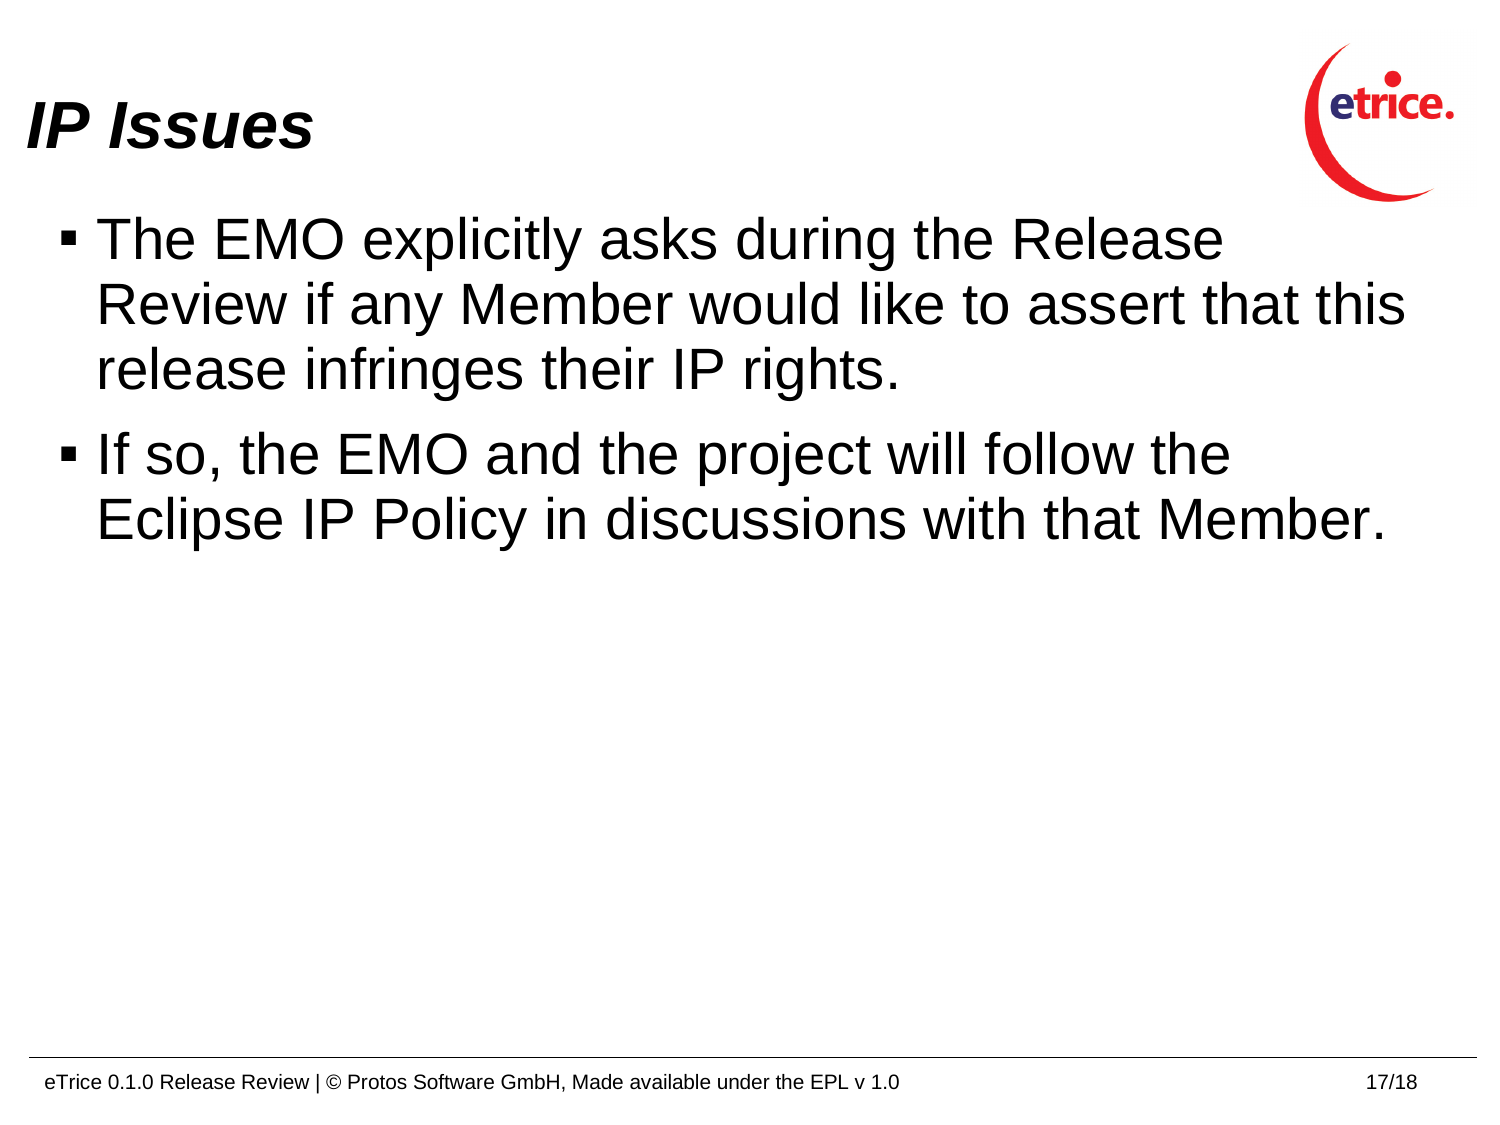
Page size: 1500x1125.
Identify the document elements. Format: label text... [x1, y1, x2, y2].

picture [1299, 29, 1477, 207]
title IP Issues [26, 84, 1474, 172]
list The EMO explicitly asks during the Release Review if any Member would like to assert that this release infringes their IP rights. If so, the EMO and the project will follow the Eclipse IP Policy in discussions with that Member. [59, 206, 1418, 1040]
